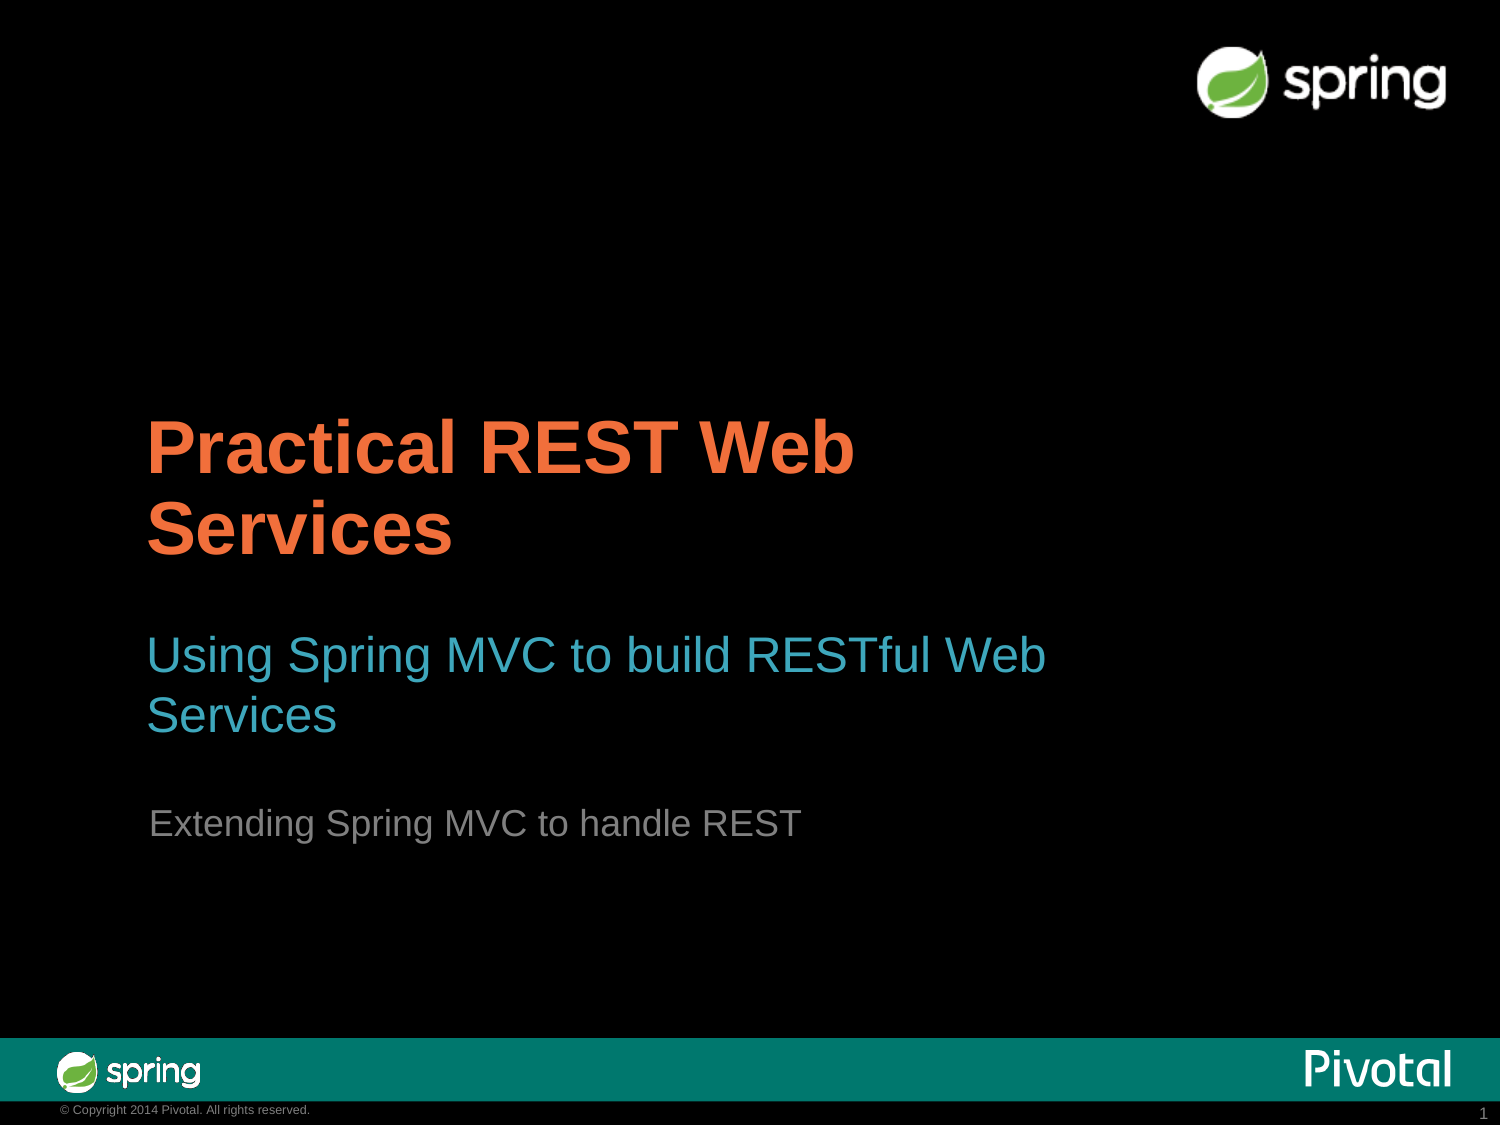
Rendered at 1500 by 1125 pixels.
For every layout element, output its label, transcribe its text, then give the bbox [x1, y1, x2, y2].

picture [1155, 28, 1465, 136]
picture [32, 1041, 210, 1103]
picture [1304, 1047, 1452, 1090]
title Practical REST Web Services [146, 399, 866, 571]
text_box Using Spring MVC to build RESTful Web Services [146, 622, 1139, 743]
list Extending Spring MVC to handle REST [148, 798, 974, 845]
